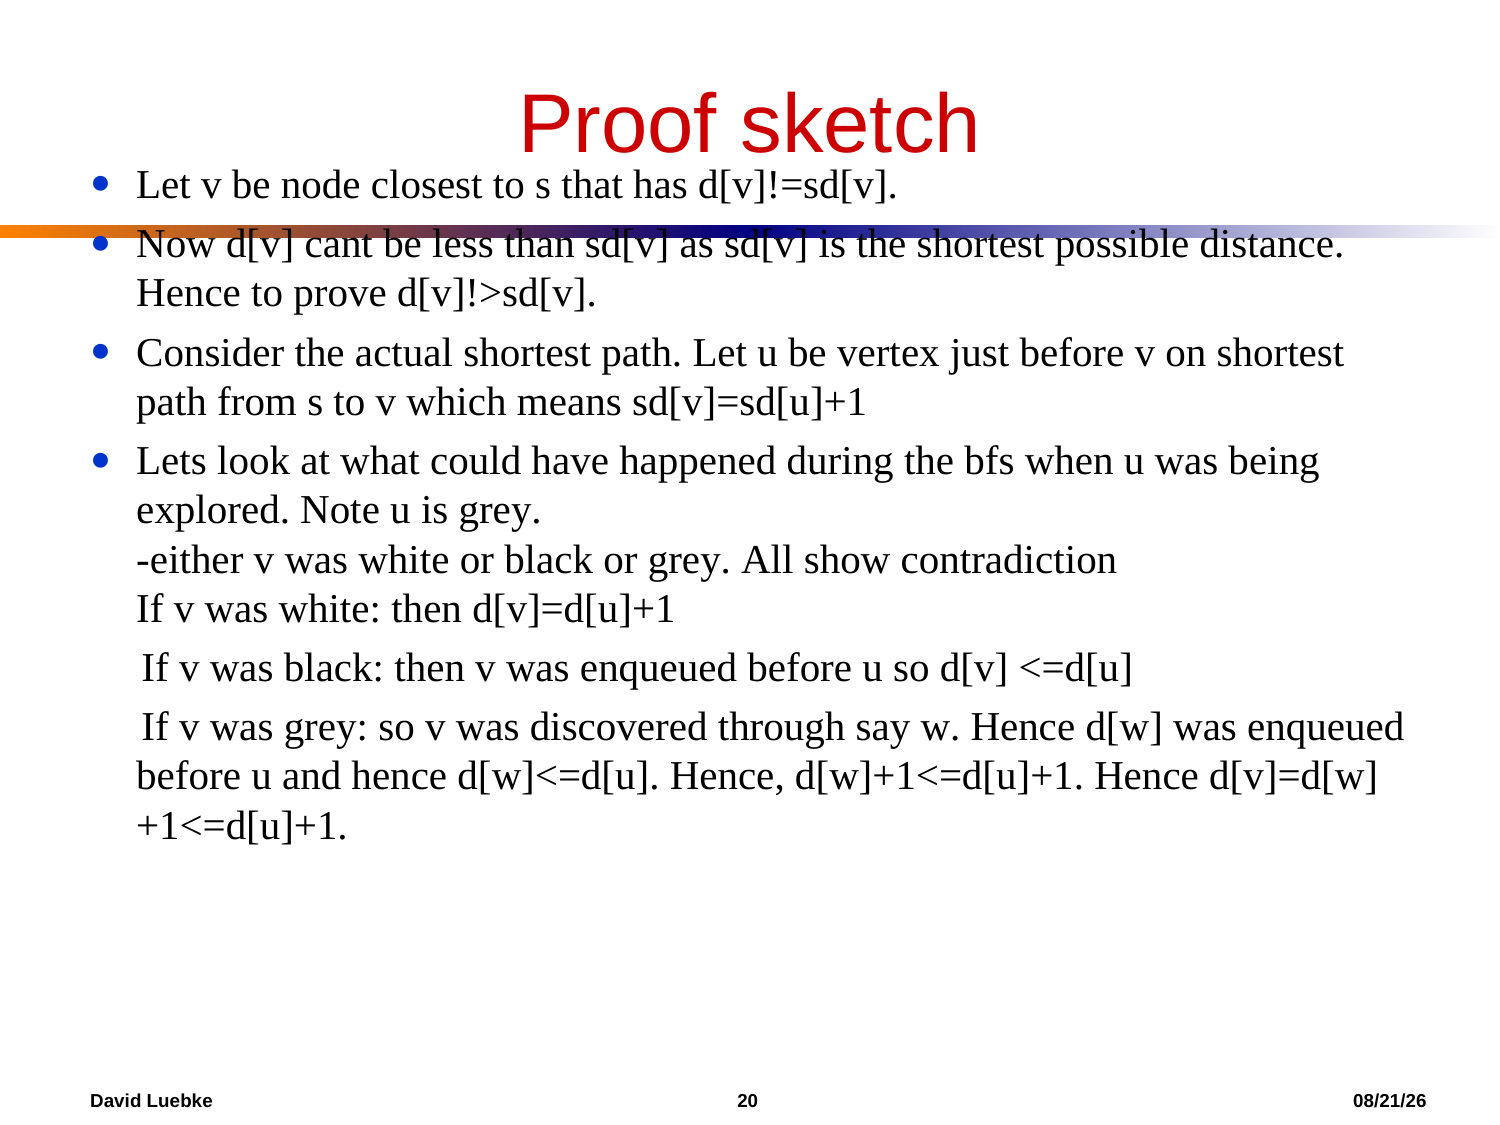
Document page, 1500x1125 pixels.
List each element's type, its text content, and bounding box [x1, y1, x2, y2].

text_box David Luebke <number> 03/10/19 [75, 1074, 1426, 1125]
title Proof sketch [75, 37, 1426, 149]
list Let v be node closest to s that has d[v]!=sd[v]. Now d[v] cant be less than sd[v] as sd[v] is the shortest possible distance. Hence to prove d[v]!>sd[v]. Consider the actual shortest path. Let u be vertex just before v on shortest path from s to v which means sd[v]=sd[u]+1 Lets look at what could have happened during the bfs when u was being explored. Note u is grey. -either v was white or black or grey. All show contradiction If v was white: then d[v]=d[u]+1 If v was black: then v was enqueued before u so d[v] <=d[u] If v was grey: so v was discovered through say w. Hence d[w] was enqueued before u and hence d[w]<=d[u]. Hence, d[w]+1<=d[u]+1. Hence d[v]=d[w]+1<=d[u]+1. [75, 149, 1426, 863]
